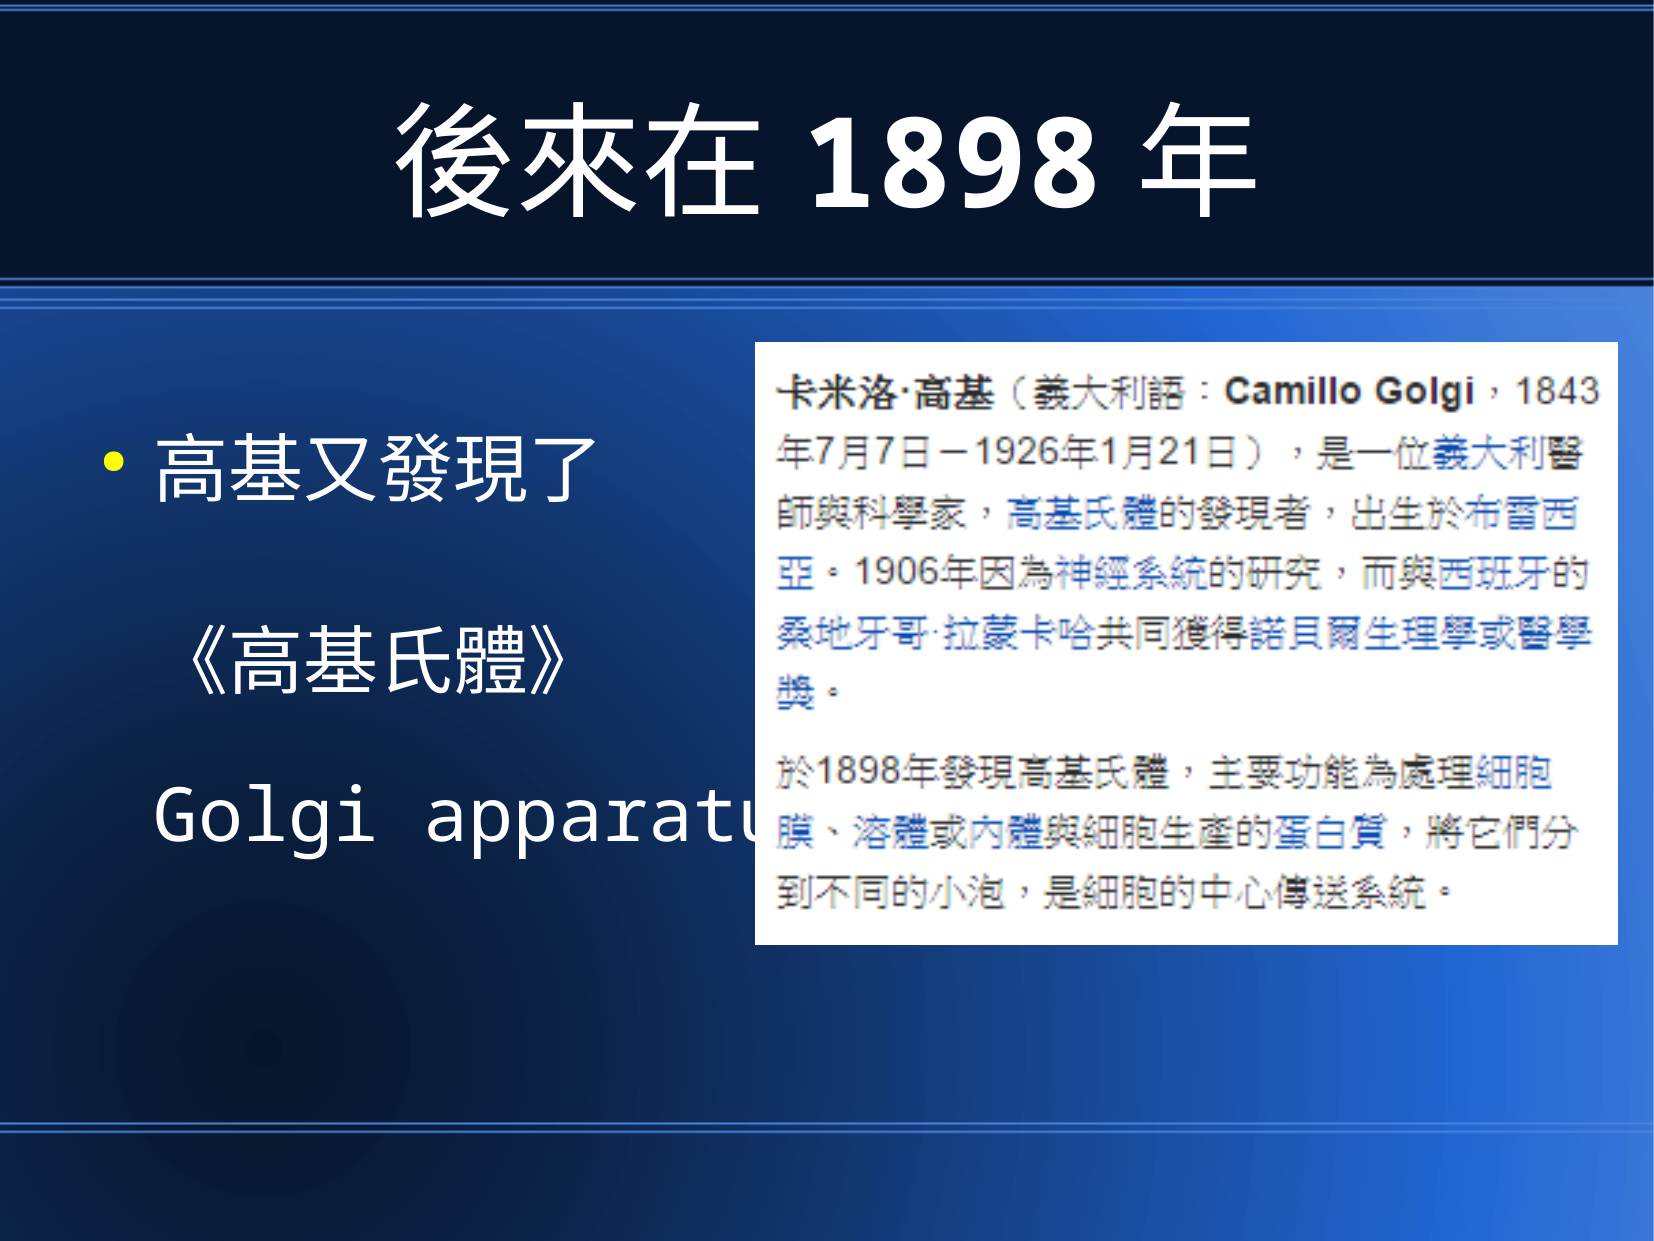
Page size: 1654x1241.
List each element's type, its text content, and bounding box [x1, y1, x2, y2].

list 高基又發現了 《高基氏體》 Golgi apparatus [82, 355, 1571, 1241]
title 後來在1898年 [82, 49, 1571, 257]
picture [0, 0, 1654, 1241]
